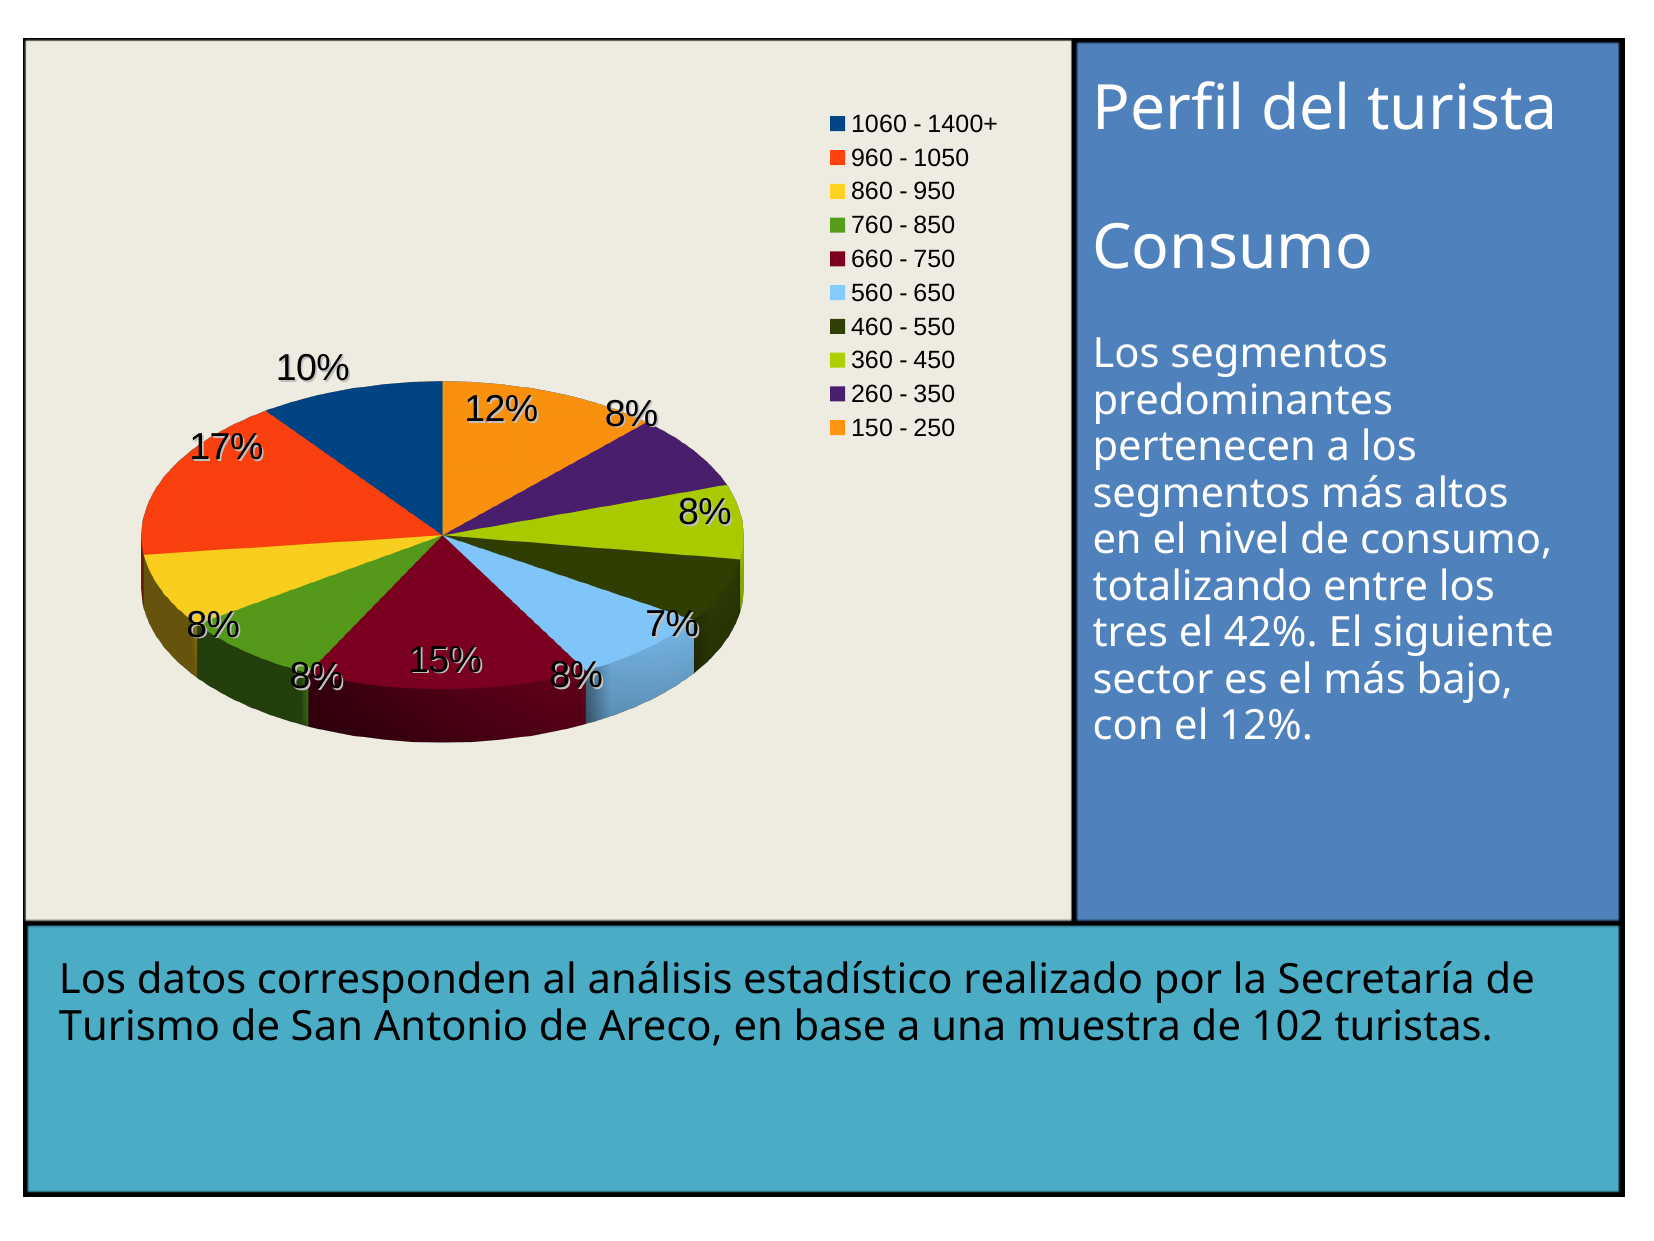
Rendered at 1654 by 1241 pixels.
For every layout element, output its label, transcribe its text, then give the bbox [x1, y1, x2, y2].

picture [23, 38, 1630, 1202]
chart [47, 94, 1041, 855]
text_box Los segmentos predominantes pertenecen a los segmentos más altos en el nivel de consumo, totalizando entre los tres el 42%. El siguiente sector es el más bajo, con el 12%. [1092, 330, 1565, 567]
text_box Perfil del turista Consumo [1092, 73, 1565, 180]
text_box Los datos corresponden al análisis estadístico realizado por la Secretaría de Turismo de San Antonio de Areco, en base a una muestra de 102 turistas. [59, 956, 1583, 1075]
